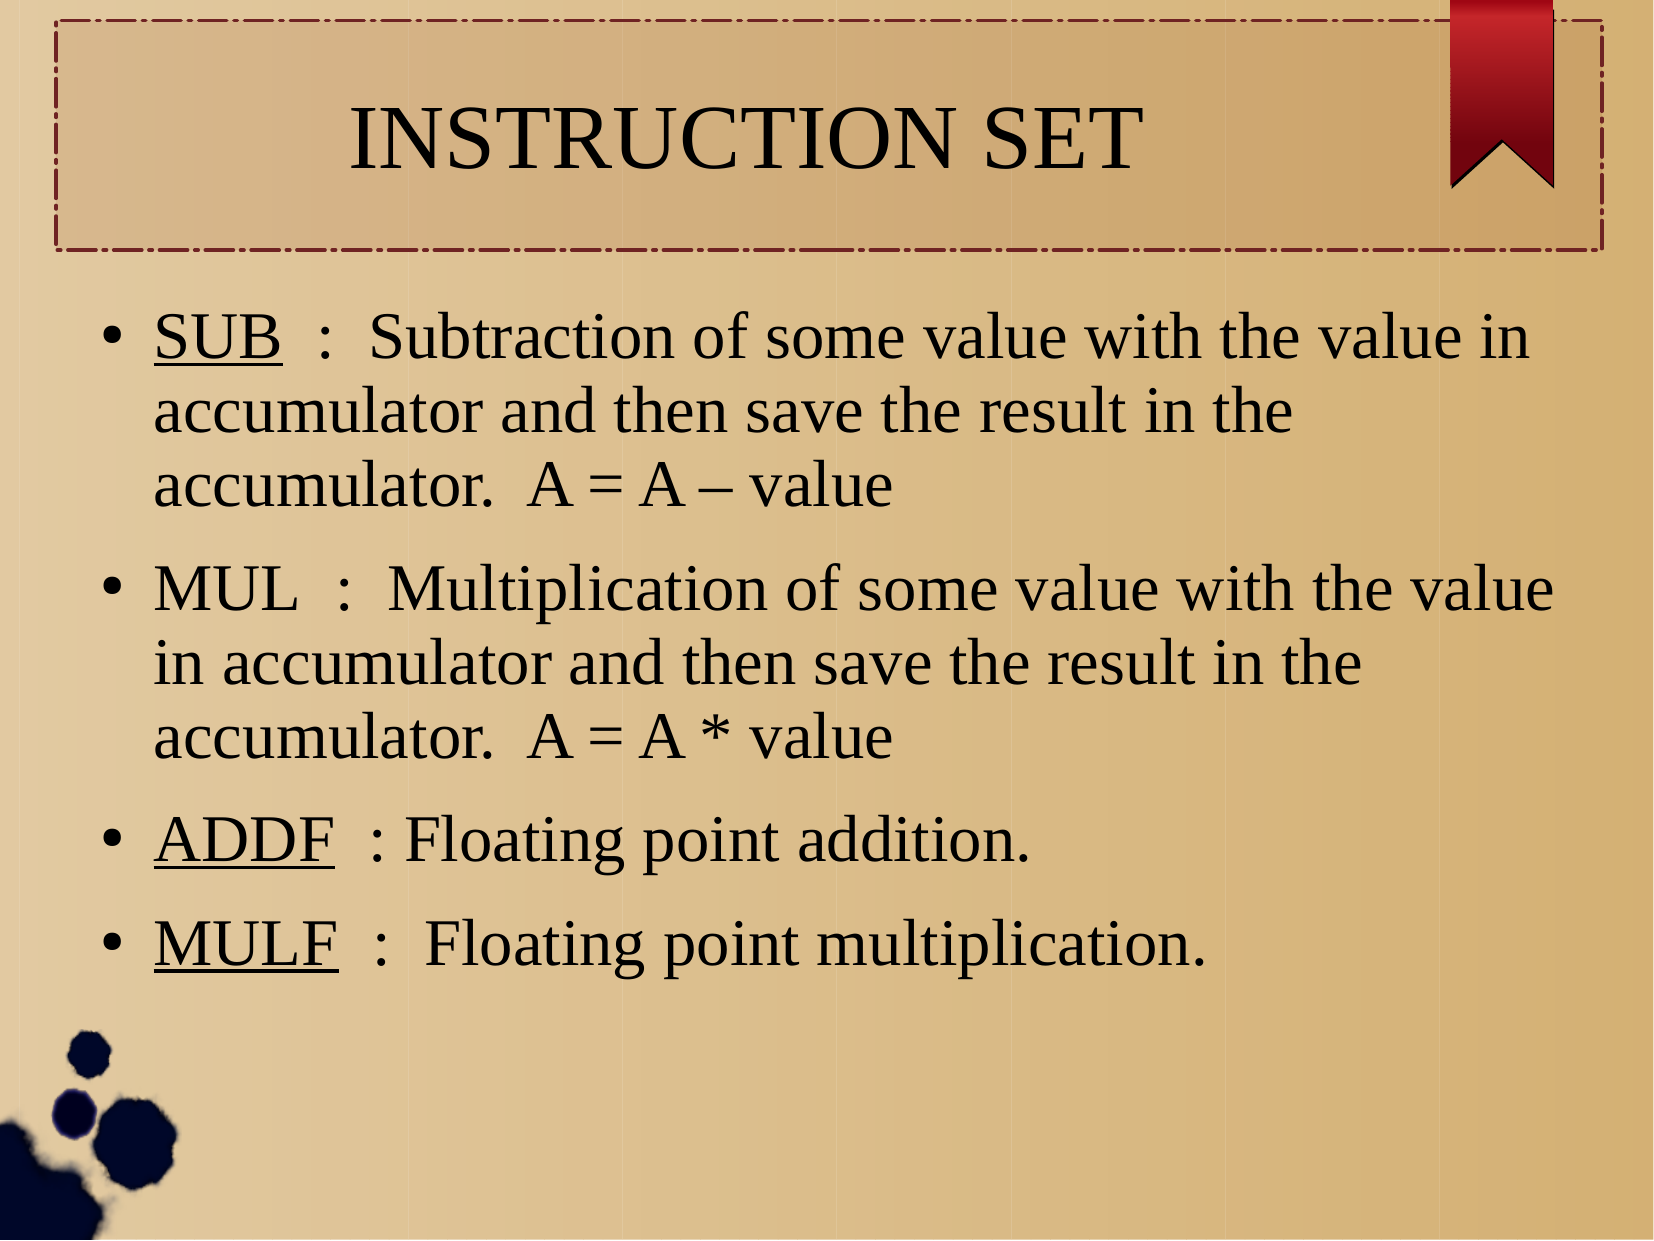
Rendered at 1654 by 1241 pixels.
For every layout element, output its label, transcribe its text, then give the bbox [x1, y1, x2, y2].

list SUB : Subtraction of some value with the value in accumulator and then save the result in the accumulator. A = A – value MUL : Multiplication of some value with the value in accumulator and then save the result in the accumulator. A = A * value ADDF : Floating point addition. MULF : Floating point multiplication. [82, 299, 1571, 1019]
title INSTRUCTION SET [82, 47, 1412, 229]
